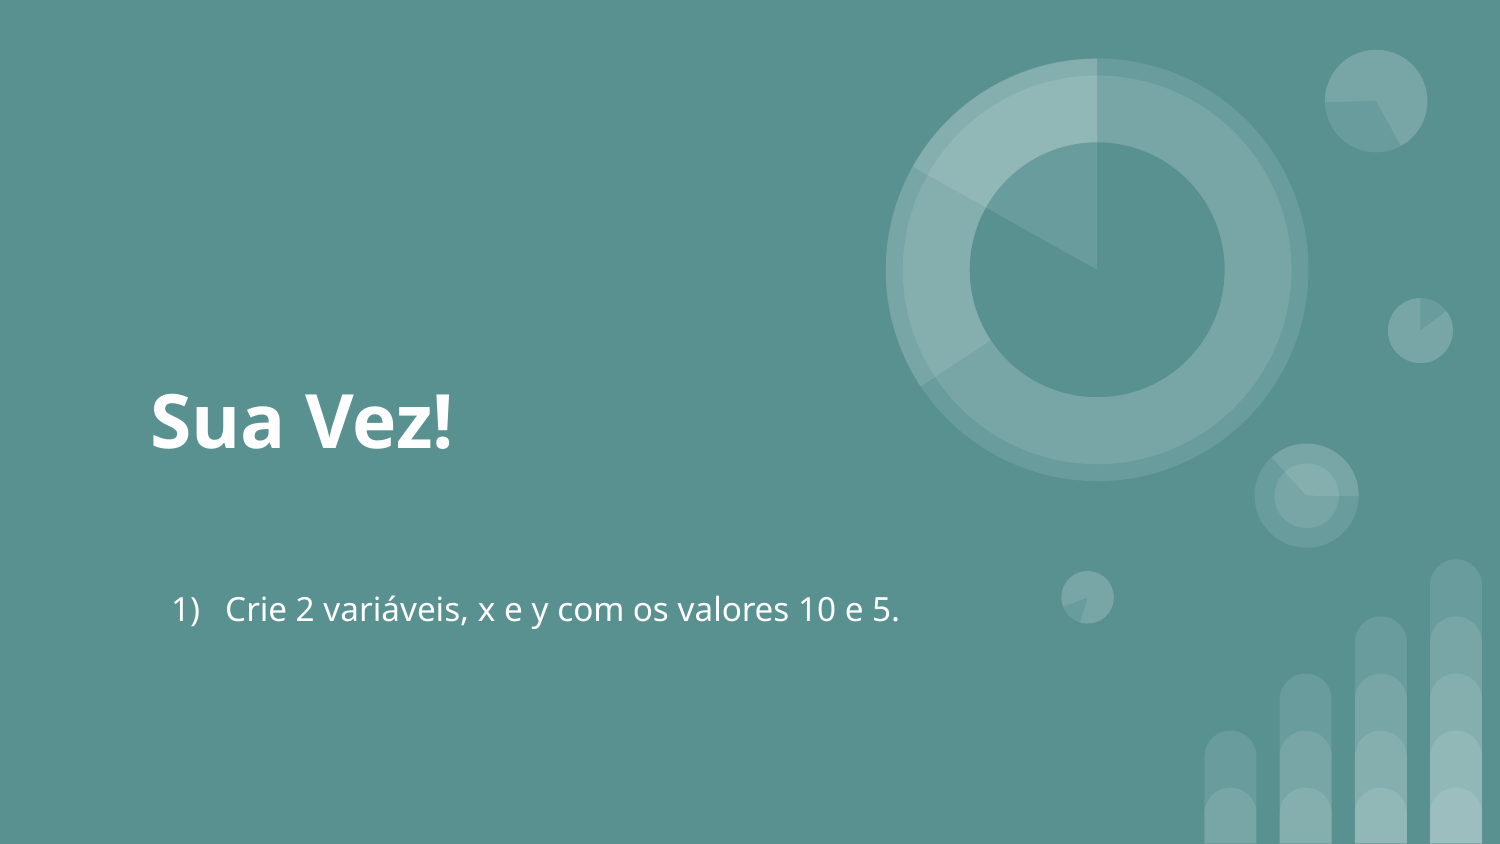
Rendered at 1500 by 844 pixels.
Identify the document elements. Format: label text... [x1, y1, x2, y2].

title Sua Vez! [135, 264, 834, 552]
subtitle Crie 2 variáveis, x e y com os valores 10 e 5. [135, 552, 971, 814]
